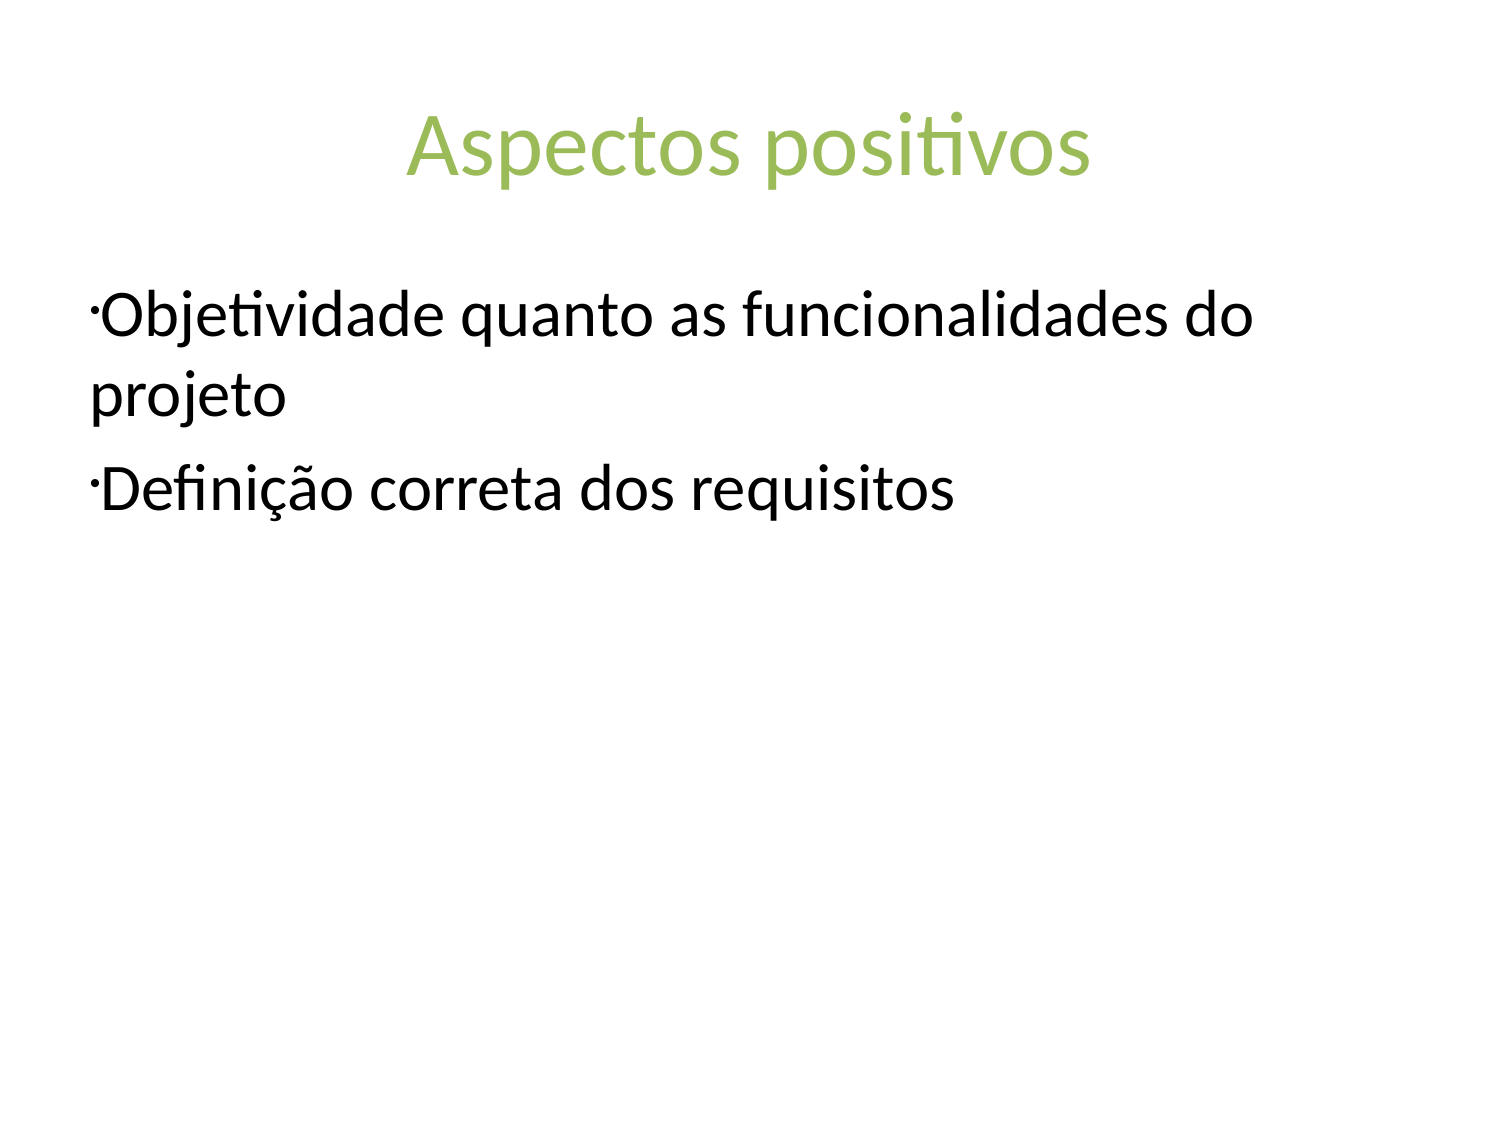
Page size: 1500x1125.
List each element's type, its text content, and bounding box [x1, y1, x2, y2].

list Objetividade quanto as funcionalidades do projeto Definição correta dos requisitos [75, 262, 1425, 1005]
title Aspectos positivos [75, 45, 1425, 233]
